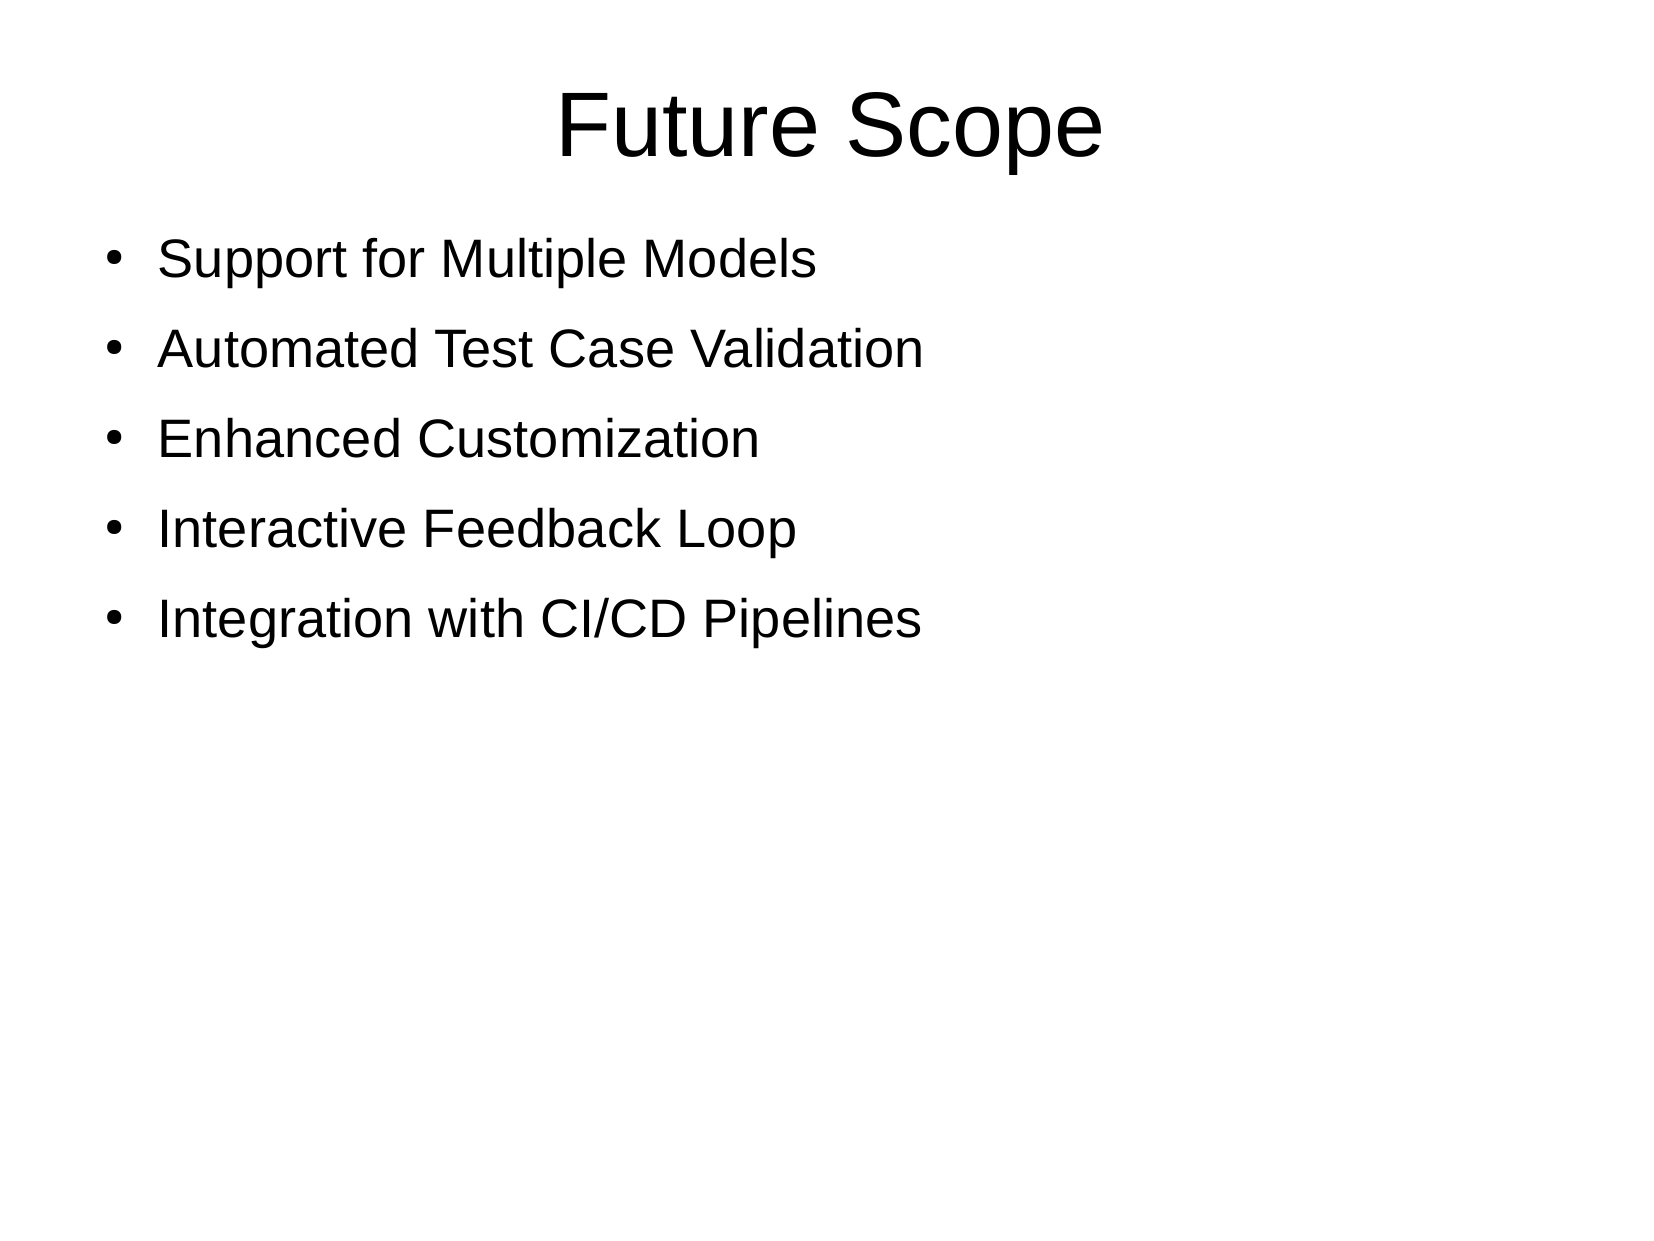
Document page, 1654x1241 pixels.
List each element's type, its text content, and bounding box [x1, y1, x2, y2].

list Support for Multiple Models Automated Test Case Validation Enhanced Customization Interactive Feedback Loop Integration with CI/CD Pipelines [86, 228, 1576, 1096]
title Future Scope [86, 21, 1576, 228]
